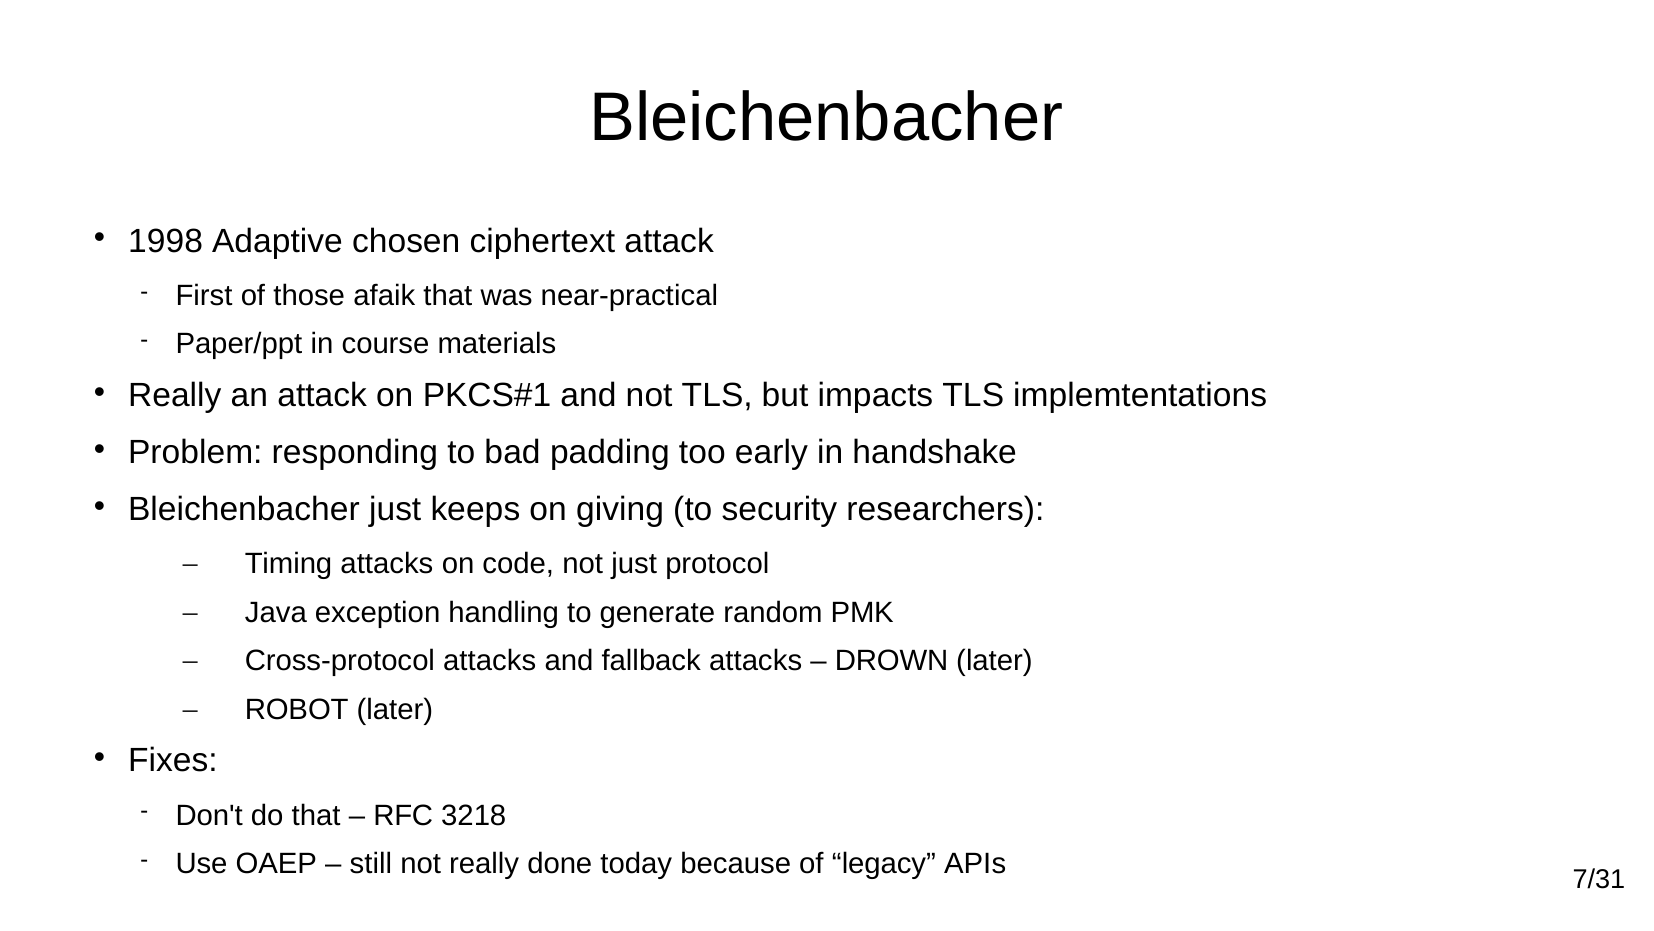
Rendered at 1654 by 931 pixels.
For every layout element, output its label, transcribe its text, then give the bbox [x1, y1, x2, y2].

title Bleichenbacher [82, 37, 1571, 193]
list 1998 Adaptive chosen ciphertext attack First of those afaik that was near-practical Paper/ppt in course materials Really an attack on PKCS#1 and not TLS, but impacts TLS implemtentations Problem: responding to bad padding too early in handshake Bleichenbacher just keeps on giving (to security researchers): Timing attacks on code, not just protocol Java exception handling to generate random PMK Cross-protocol attacks and fallback attacks – DROWN (later) ROBOT (later) Fixes: Don't do that – RFC 3218 Use OAEP – still not really done today because of “legacy” APIs [82, 217, 1538, 886]
